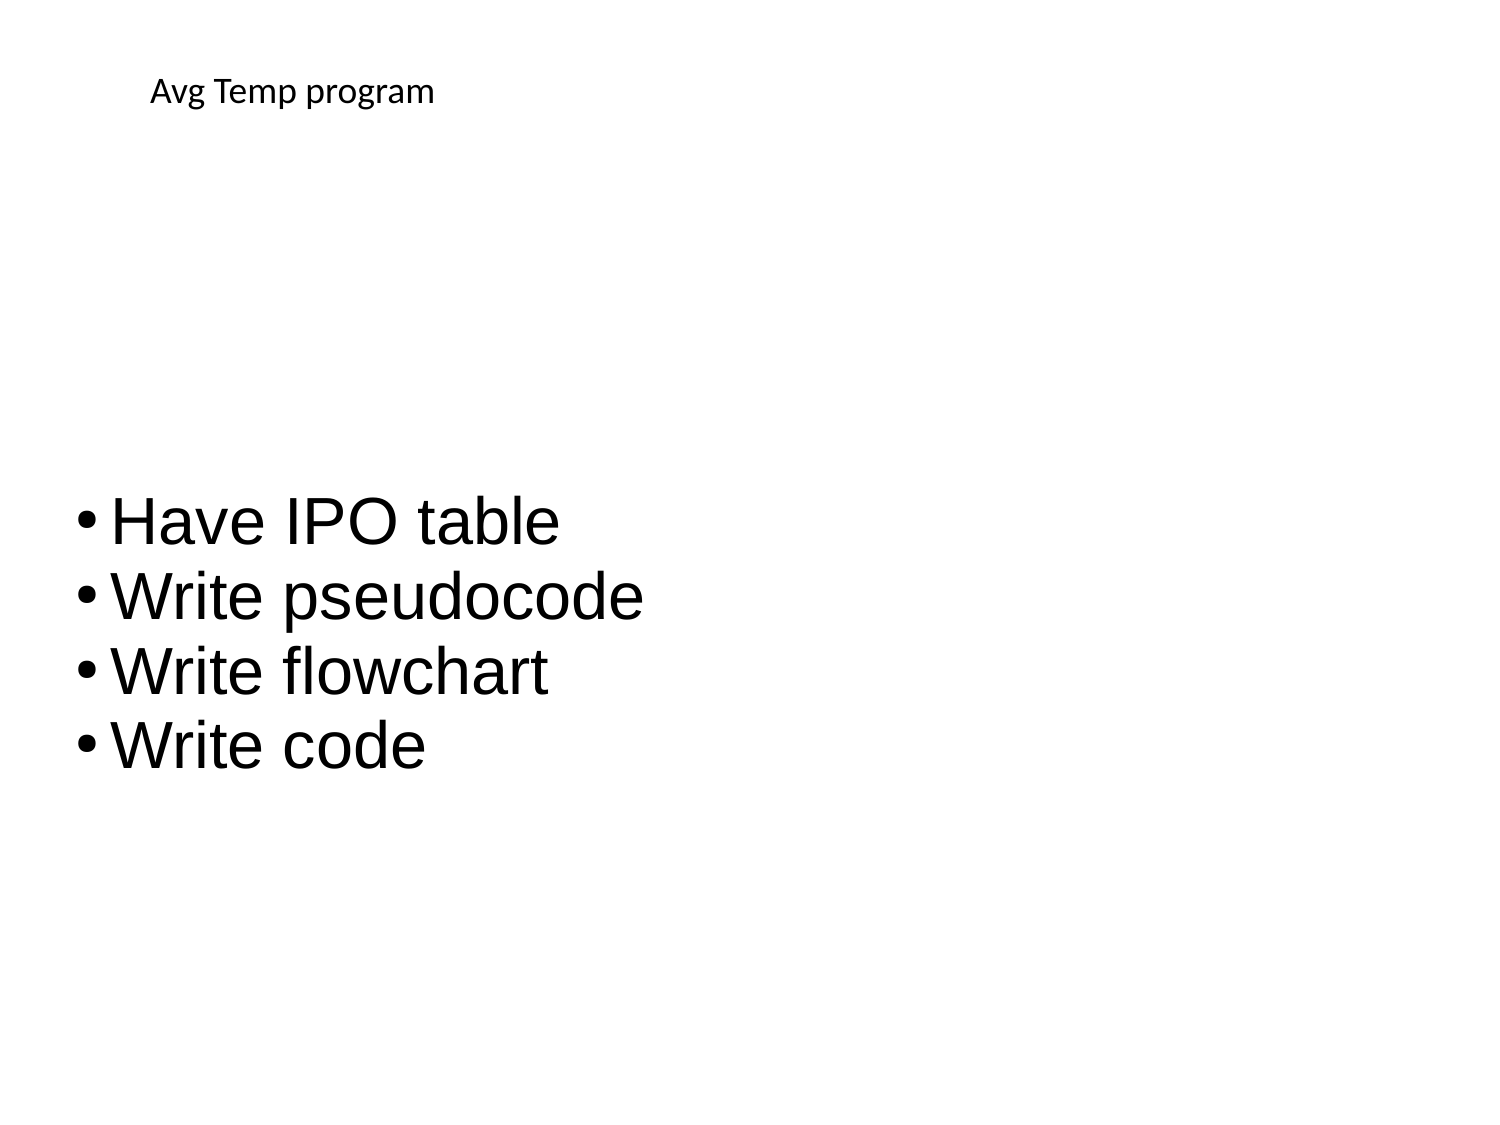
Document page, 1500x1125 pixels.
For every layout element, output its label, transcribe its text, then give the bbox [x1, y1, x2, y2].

subtitle Have IPO table Write pseudocode Write flowchart Write code [75, 262, 1425, 1005]
title Avg Temp program [0, 0, 1350, 188]
